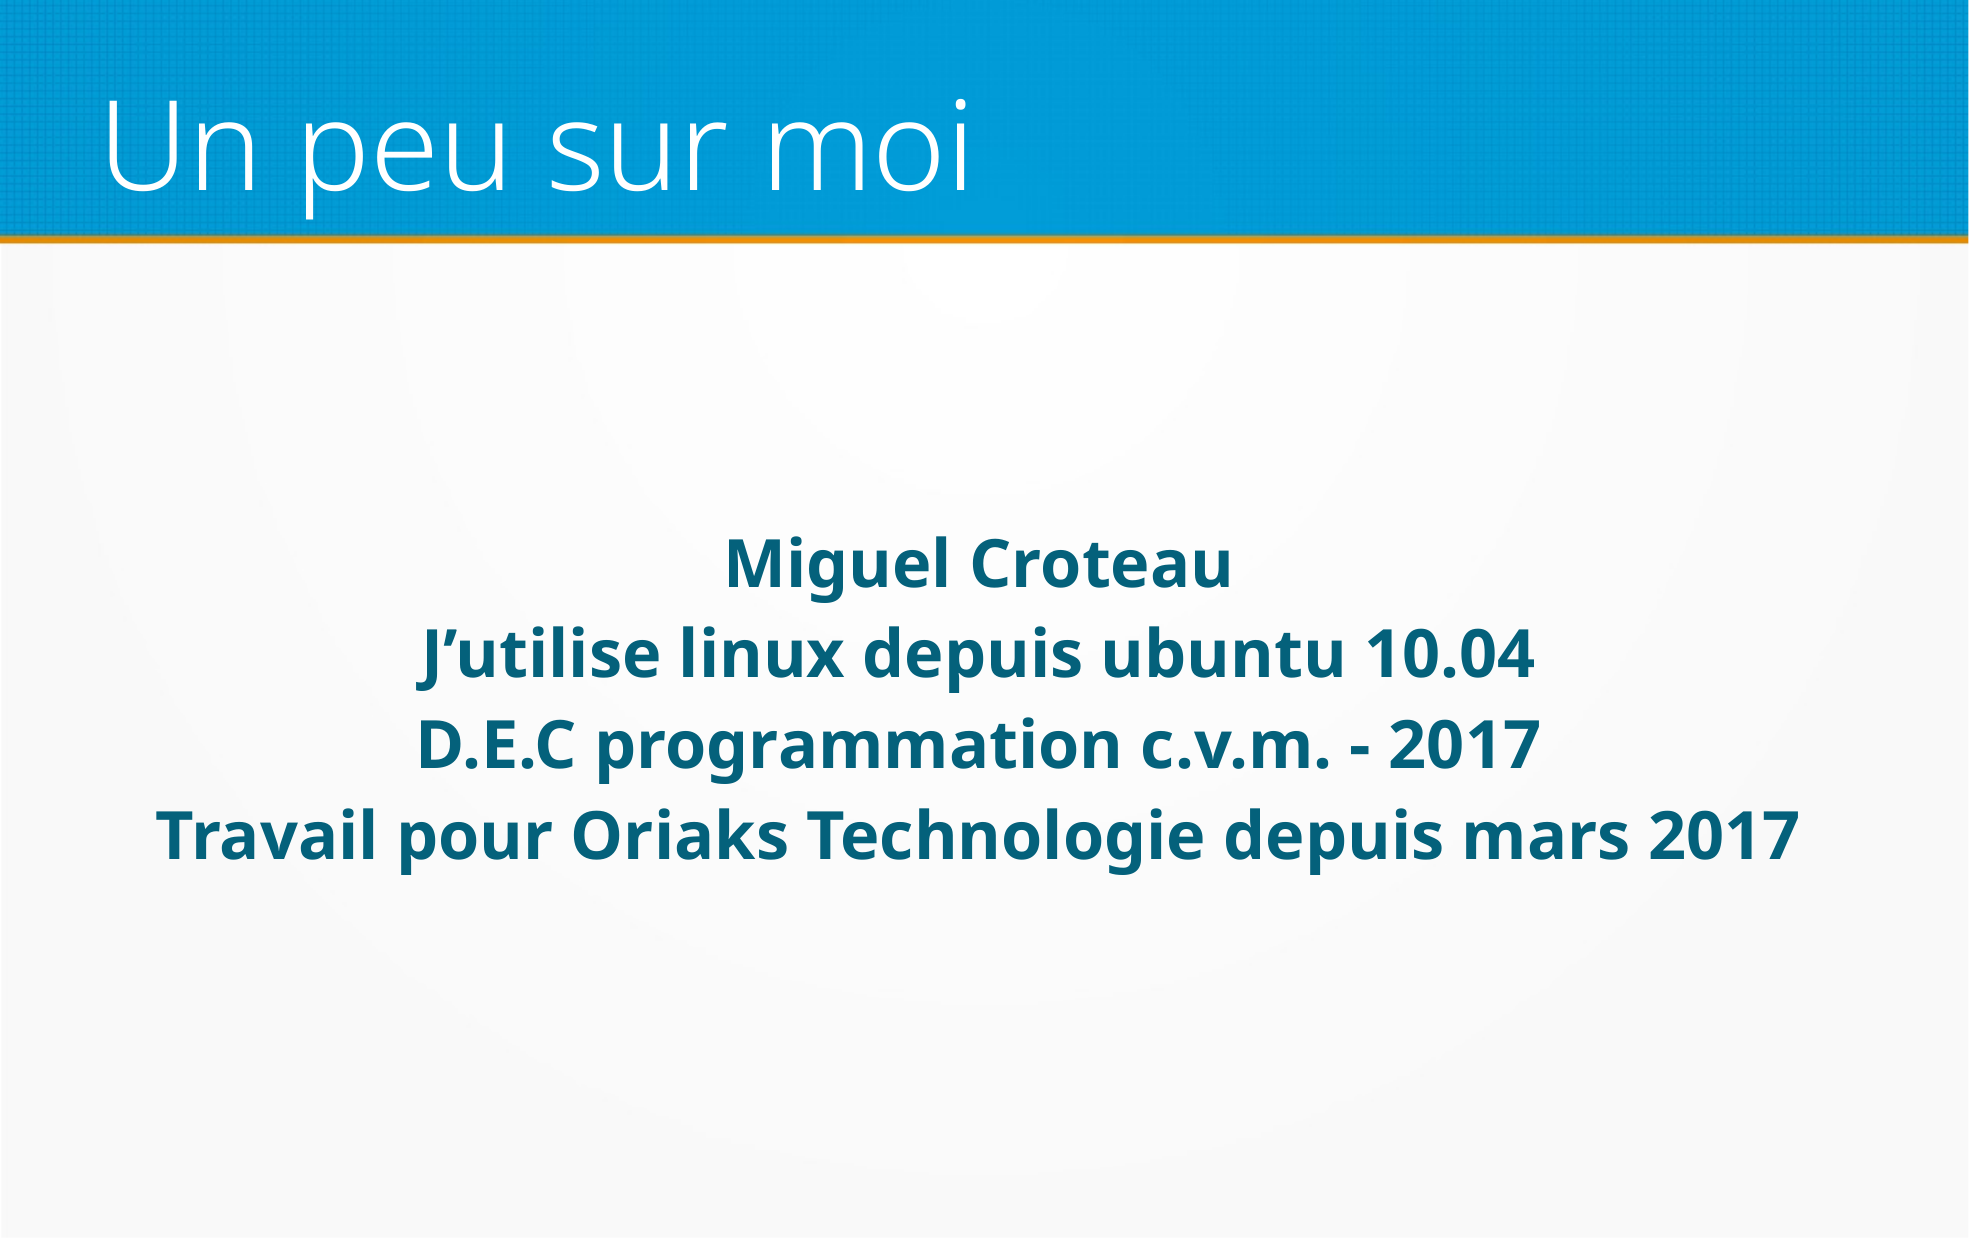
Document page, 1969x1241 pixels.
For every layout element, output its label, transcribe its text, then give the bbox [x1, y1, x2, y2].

title Un peu sur moi [98, 19, 1870, 227]
picture [0, 233, 1969, 1241]
text_box Miguel Croteau J’utilise linux depuis ubuntu 10.04 D.E.C programmation c.v.m. - 2017 Travail pour Oriaks Technologie depuis mars 2017 [98, 315, 1861, 1081]
